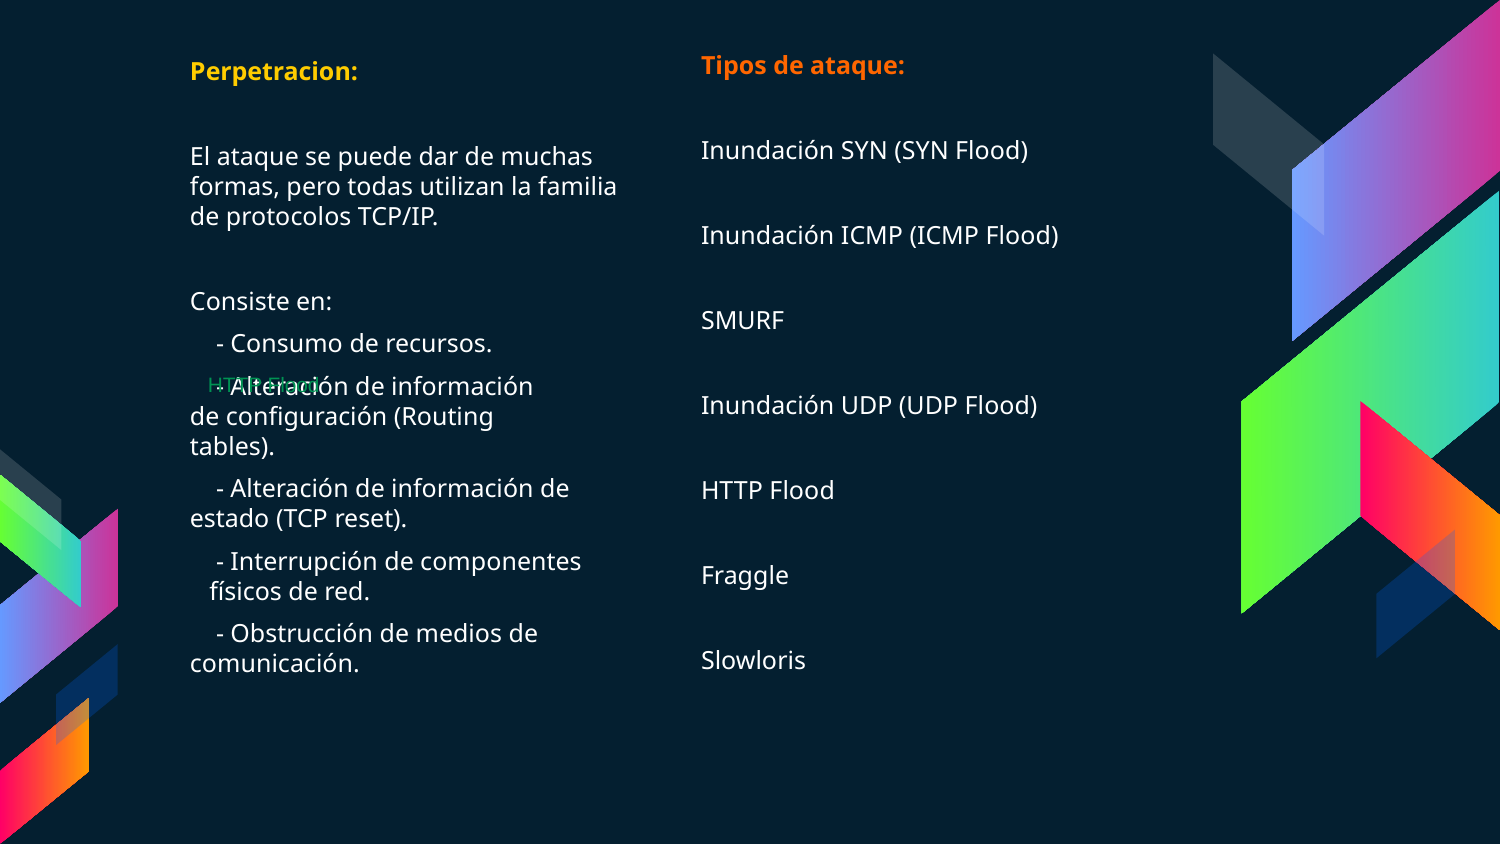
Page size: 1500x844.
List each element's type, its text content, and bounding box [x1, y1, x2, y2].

text_box HTTP Flood [193, 366, 335, 405]
list Tipos de ataque: Inundación SYN (SYN Flood) Inundación ICMP (ICMP Flood) SMURF Inundación UDP (UDP Flood) HTTP Flood Fraggle Slowloris [686, 34, 1221, 506]
list Perpetracion: El ataque se puede dar de muchas formas, pero todas utilizan la familia de protocolos TCP/IP. Consiste en: - Consumo de recursos. - Alteración de información de configuración (Routing tables). - Alteración de información de estado (TCP reset). - Interrupción de componentes físicos de red. - Obstrucción de medios de comunicación. [175, 40, 655, 512]
